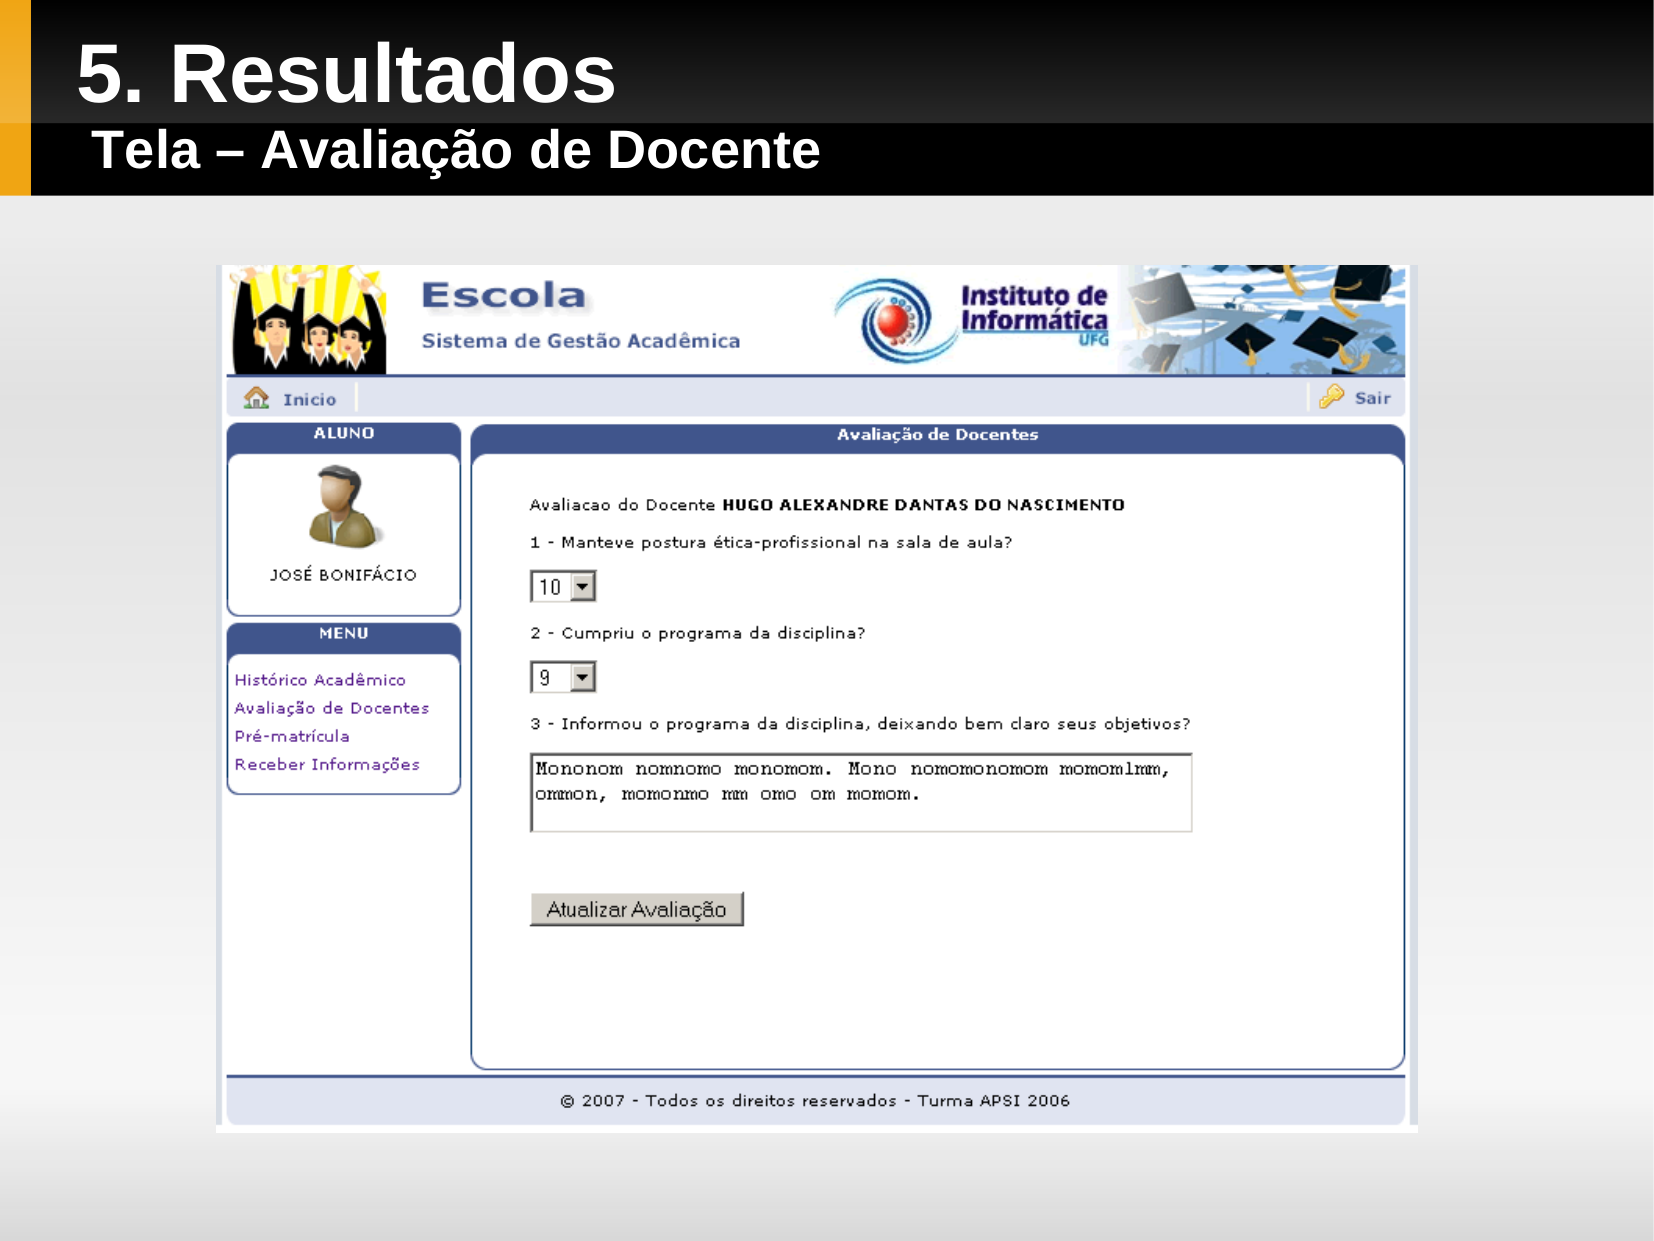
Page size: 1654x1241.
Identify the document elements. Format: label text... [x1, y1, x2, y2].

picture [0, 0, 1654, 1241]
title 5. Resultados Tela – Avaliação de Docente [76, 0, 1565, 208]
